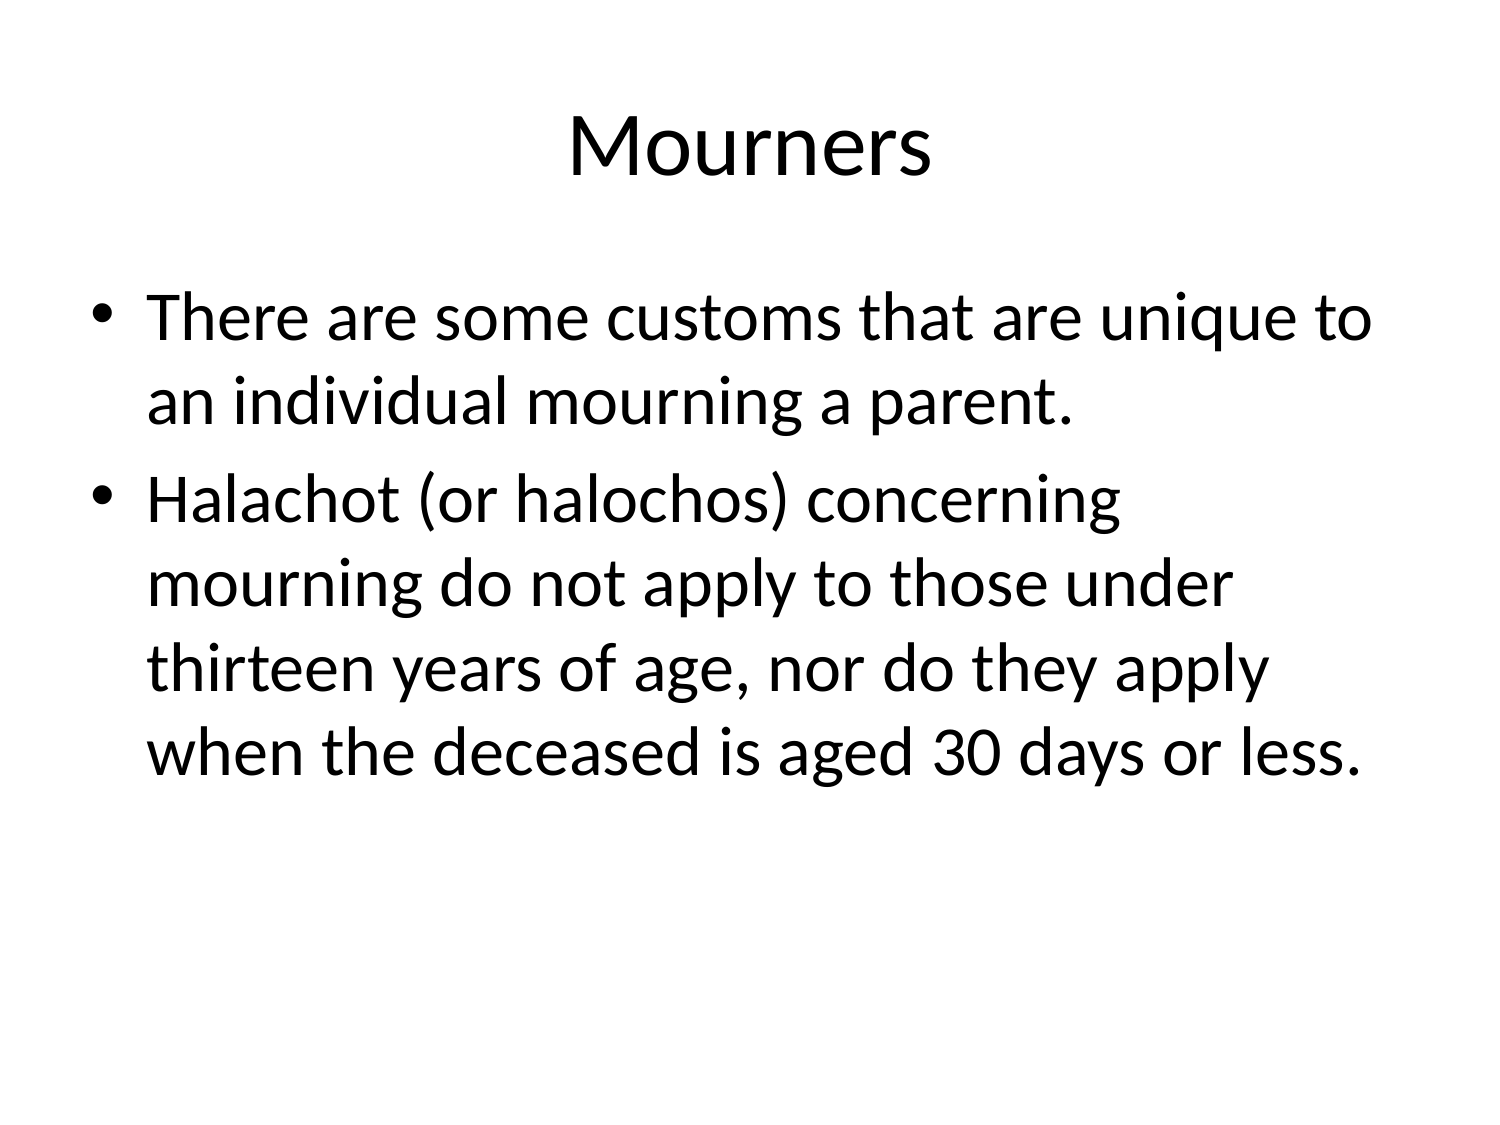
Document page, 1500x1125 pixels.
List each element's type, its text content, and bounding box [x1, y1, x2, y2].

list There are some customs that are unique to an individual mourning a parent. Halachot (or halochos) concerning mourning do not apply to those under thirteen years of age, nor do they apply when the deceased is aged 30 days or less. [75, 262, 1425, 1005]
title Mourners [75, 45, 1425, 233]
